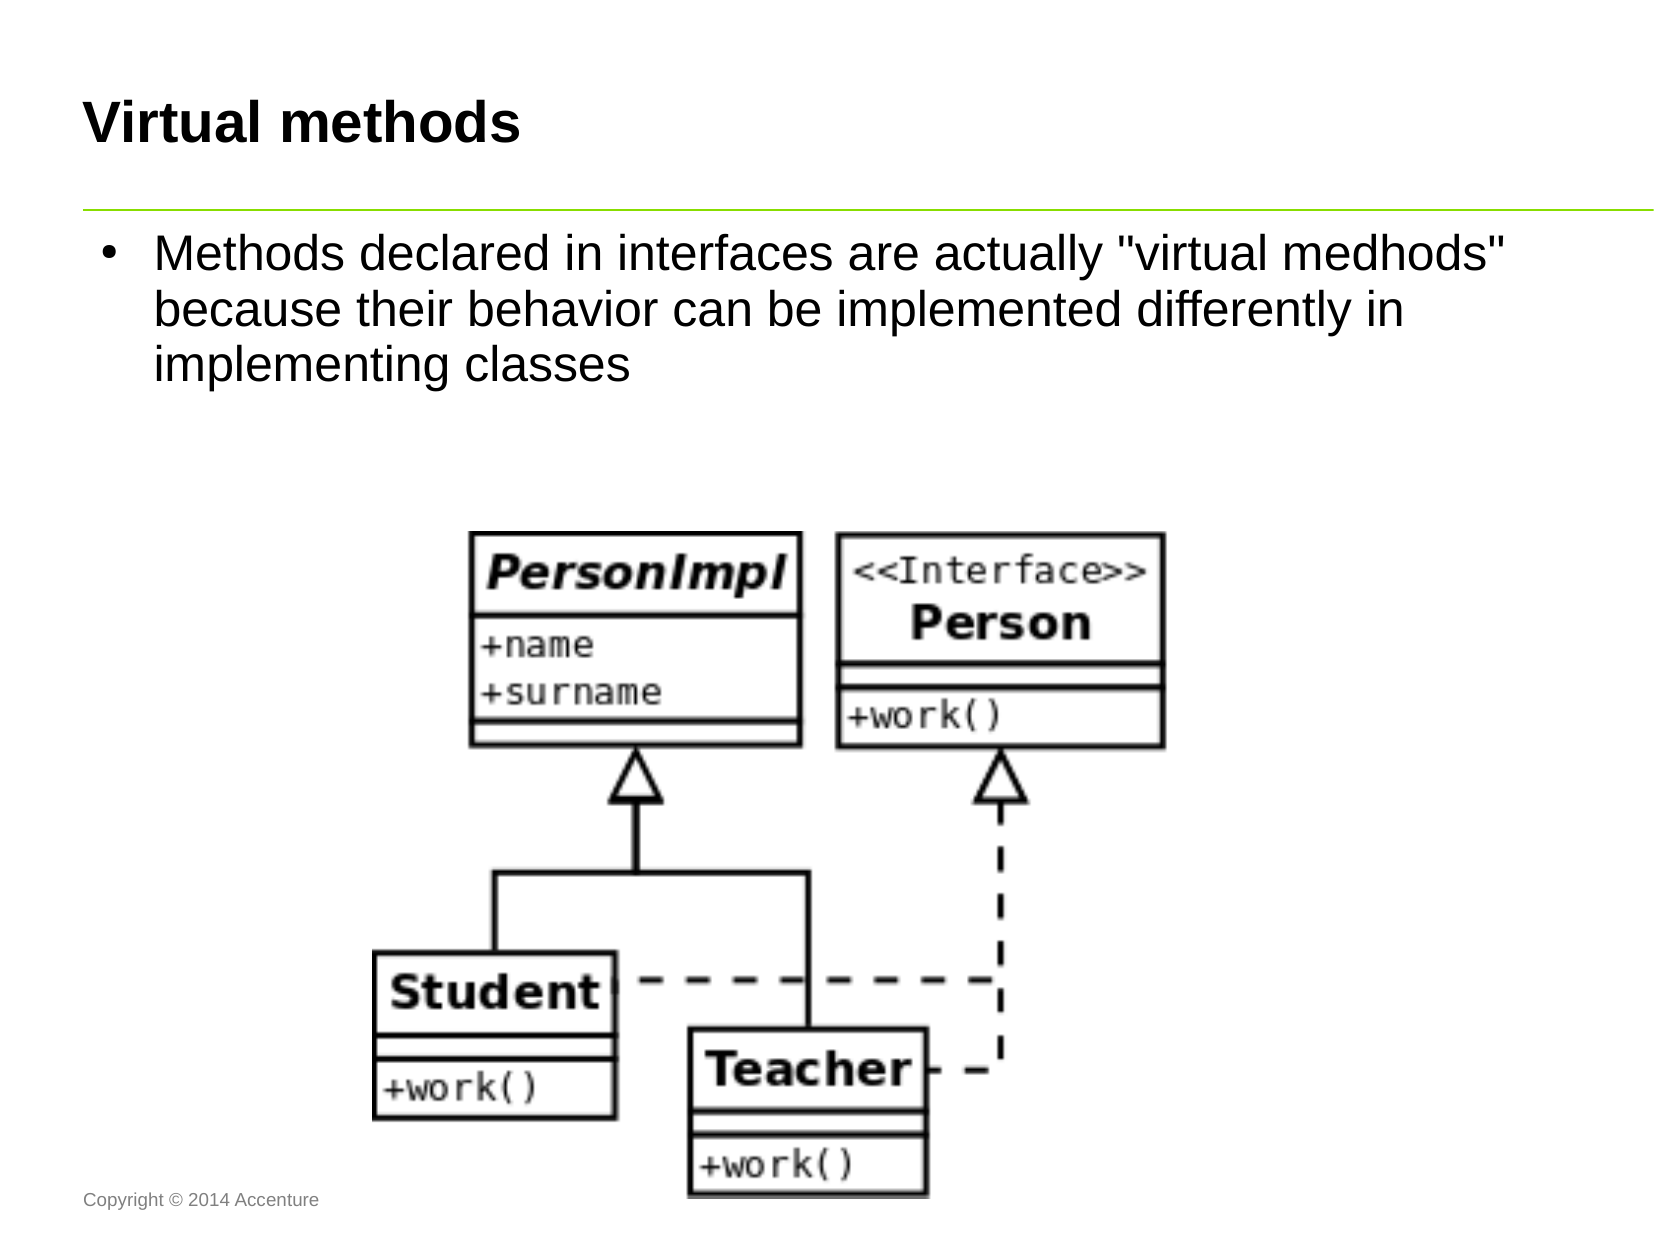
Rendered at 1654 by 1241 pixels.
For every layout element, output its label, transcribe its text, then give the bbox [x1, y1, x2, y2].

title Virtual methods [82, 49, 1571, 196]
picture [372, 531, 1170, 1199]
list Methods declared in interfaces are actually "virtual medhods" because their behavior can be implemented differently in implementing classes [82, 225, 1538, 1186]
